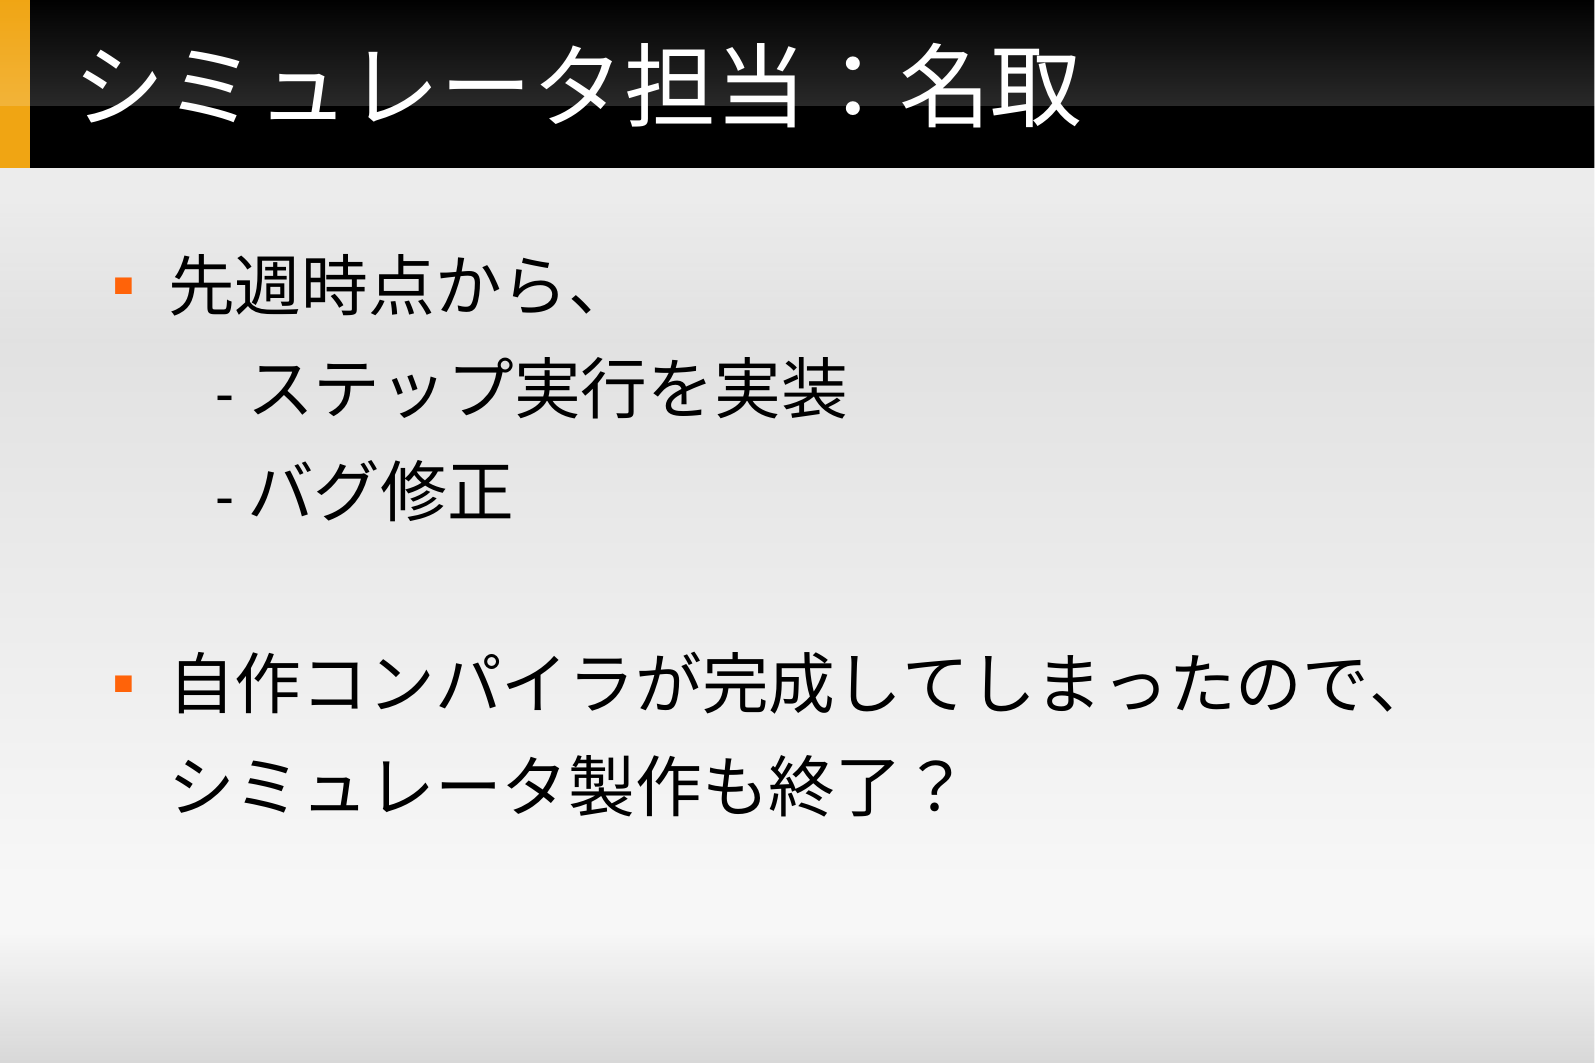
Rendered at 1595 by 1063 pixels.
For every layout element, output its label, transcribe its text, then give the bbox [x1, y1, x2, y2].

list 先週時点から、 -ステップ実行を実装 -バグ修正 自作コンパイラが完成してしまったので、 シミュレータ製作も終了？ [79, 248, 1515, 951]
title シミュレータ担当：名取 [74, 0, 1510, 178]
picture [0, 0, 1595, 1063]
